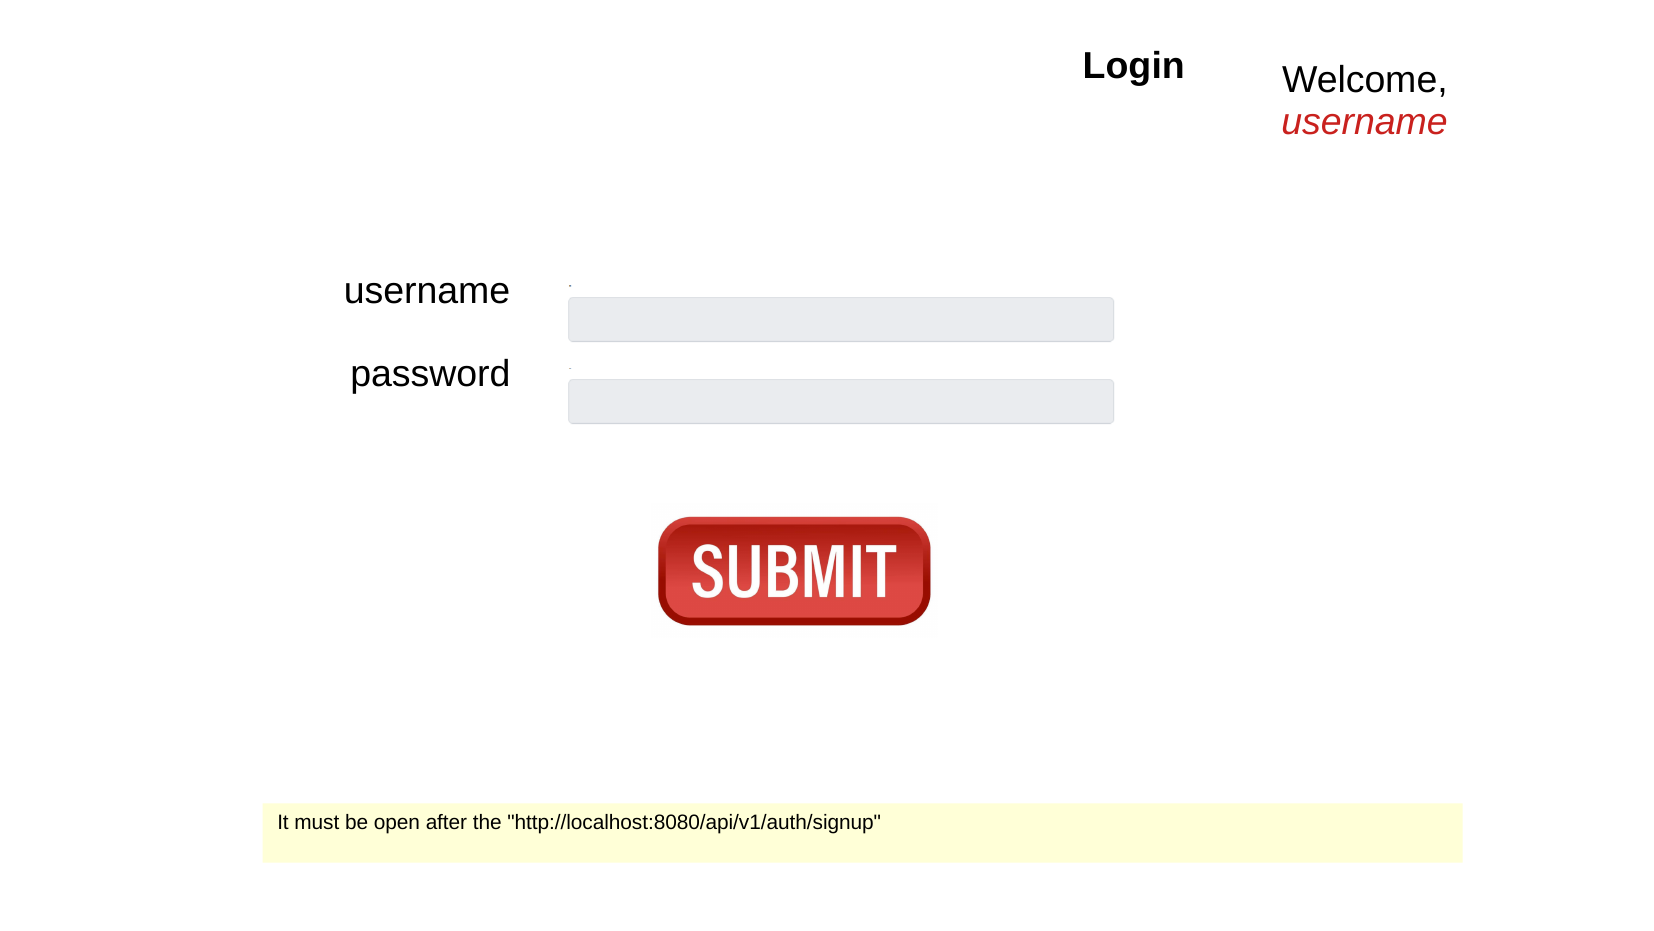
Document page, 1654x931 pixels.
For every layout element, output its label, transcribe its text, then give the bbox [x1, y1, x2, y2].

text_box Welcome, username [1125, 51, 1463, 151]
picture [562, 285, 1117, 451]
picture [651, 503, 938, 638]
text_box username [187, 262, 526, 338]
text_box It must be open after the "http://localhost:8080/api/v1/auth/signup" [262, 803, 1463, 863]
text_box password [187, 344, 526, 420]
text_box Login [487, 37, 1201, 113]
